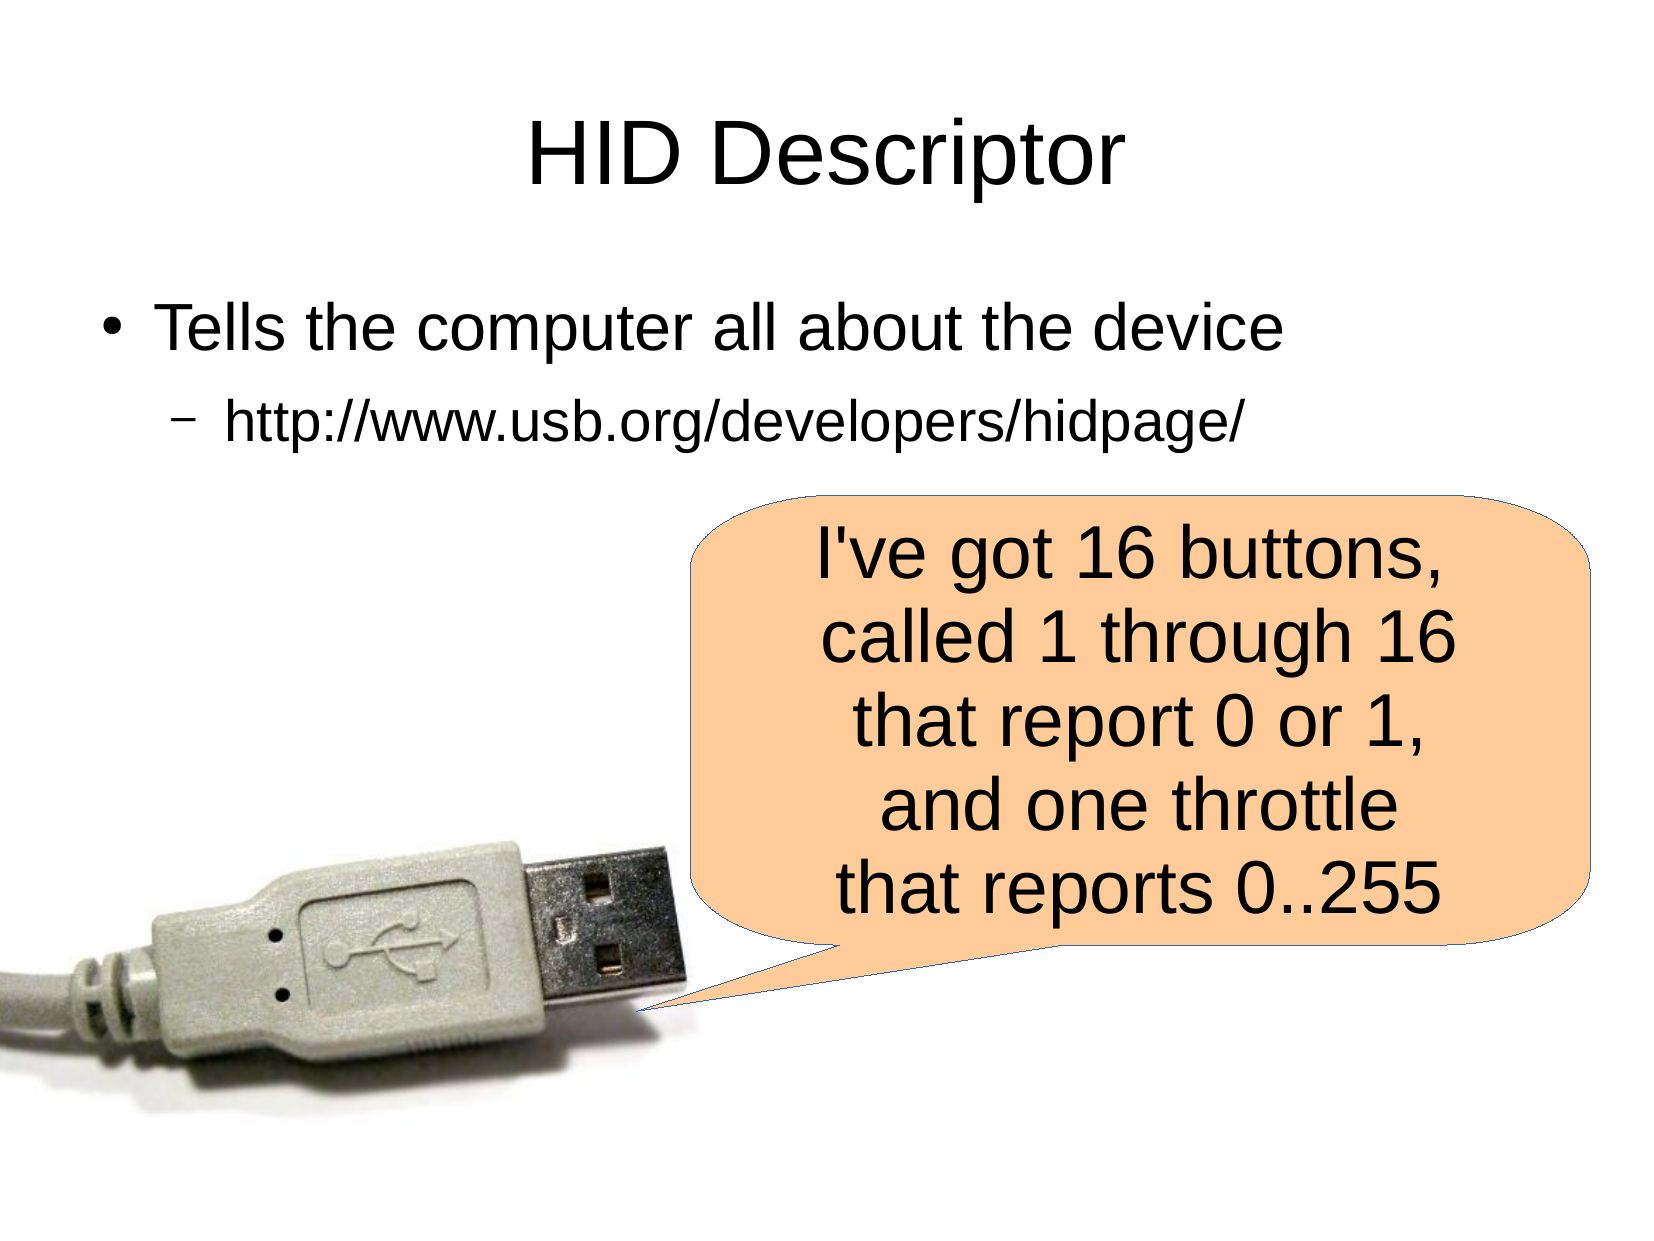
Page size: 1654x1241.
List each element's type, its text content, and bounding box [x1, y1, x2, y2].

list Tells the computer all about the device http://www.usb.org/developers/hidpage/ [82, 290, 1571, 631]
picture [0, 809, 721, 1171]
text_box I've got 16 buttons, called 1 through 16 that report 0 or 1, and one throttle that reports 0..255 [636, 495, 1591, 1012]
title HID Descriptor [82, 49, 1571, 257]
